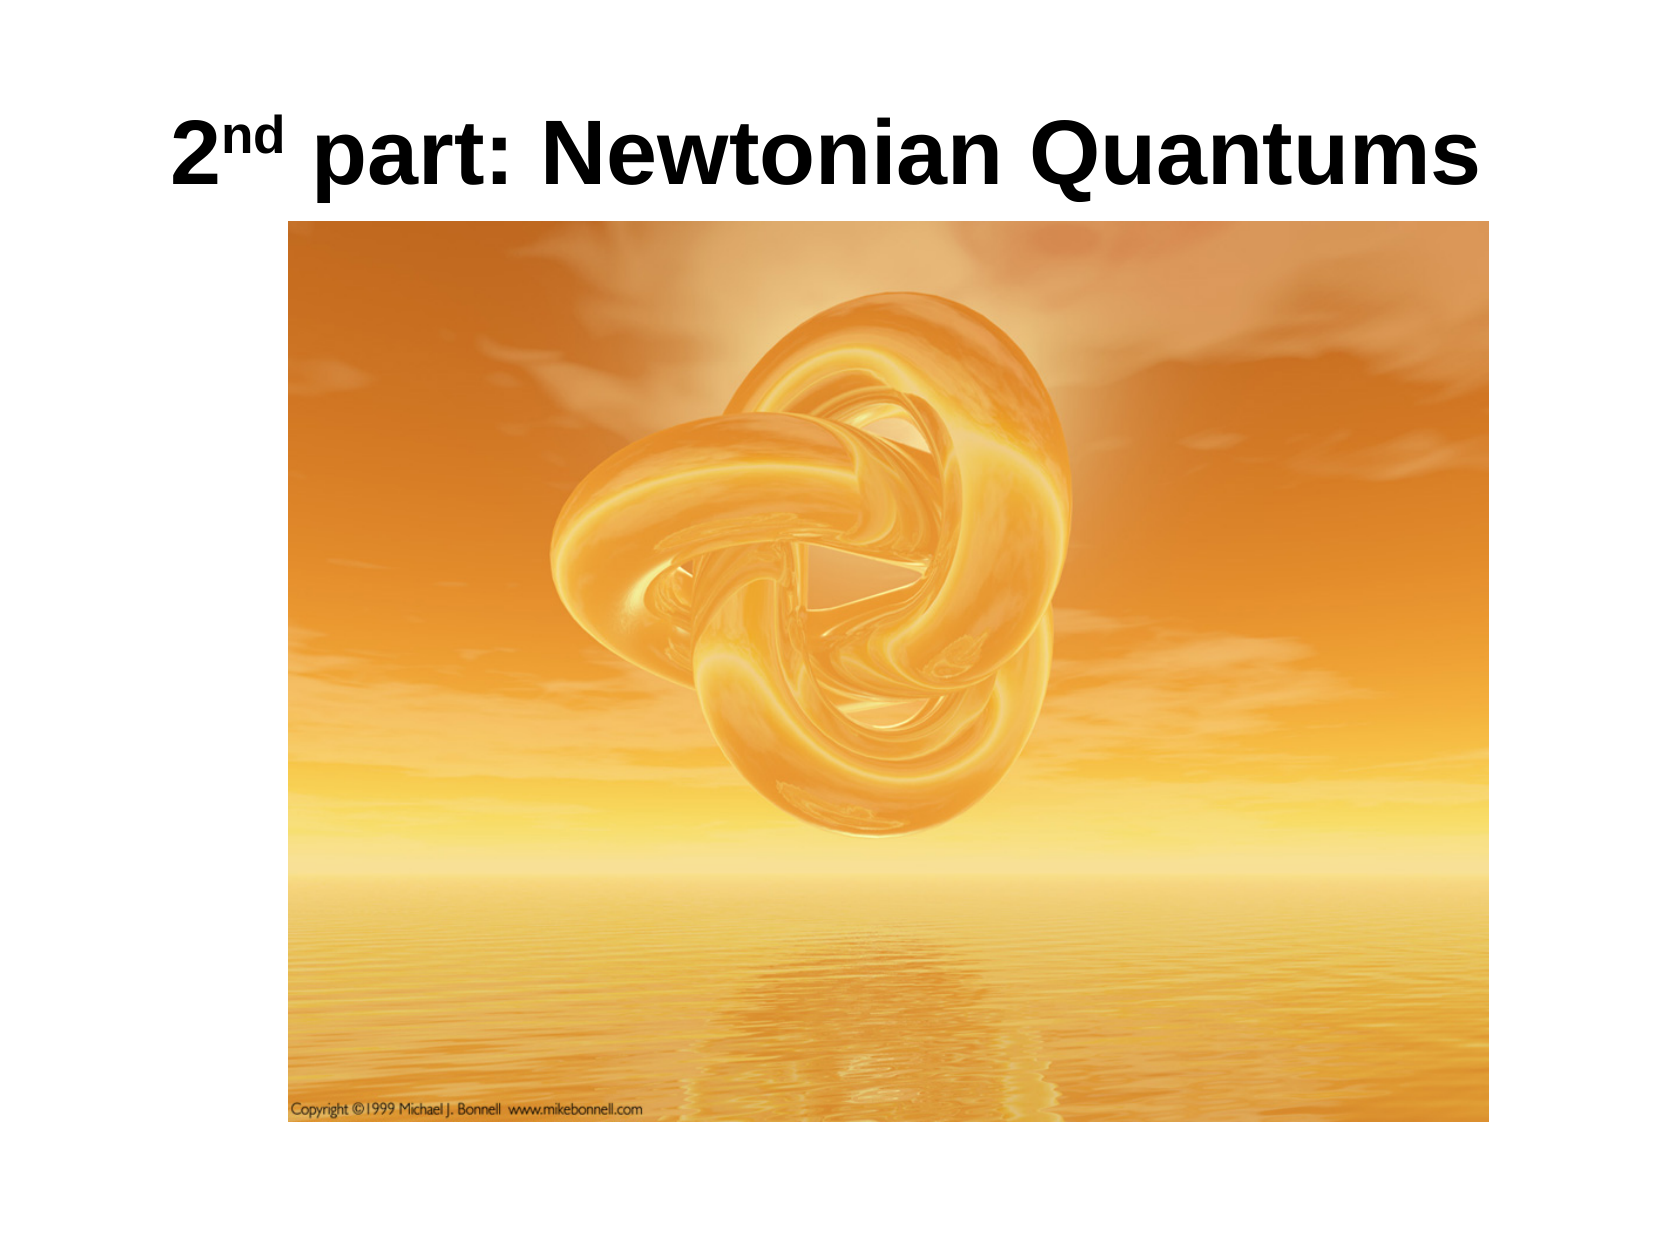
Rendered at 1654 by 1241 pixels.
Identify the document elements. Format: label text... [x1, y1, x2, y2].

title 2nd part: Newtonian Quantums [82, 49, 1571, 257]
picture [288, 221, 1489, 1123]
